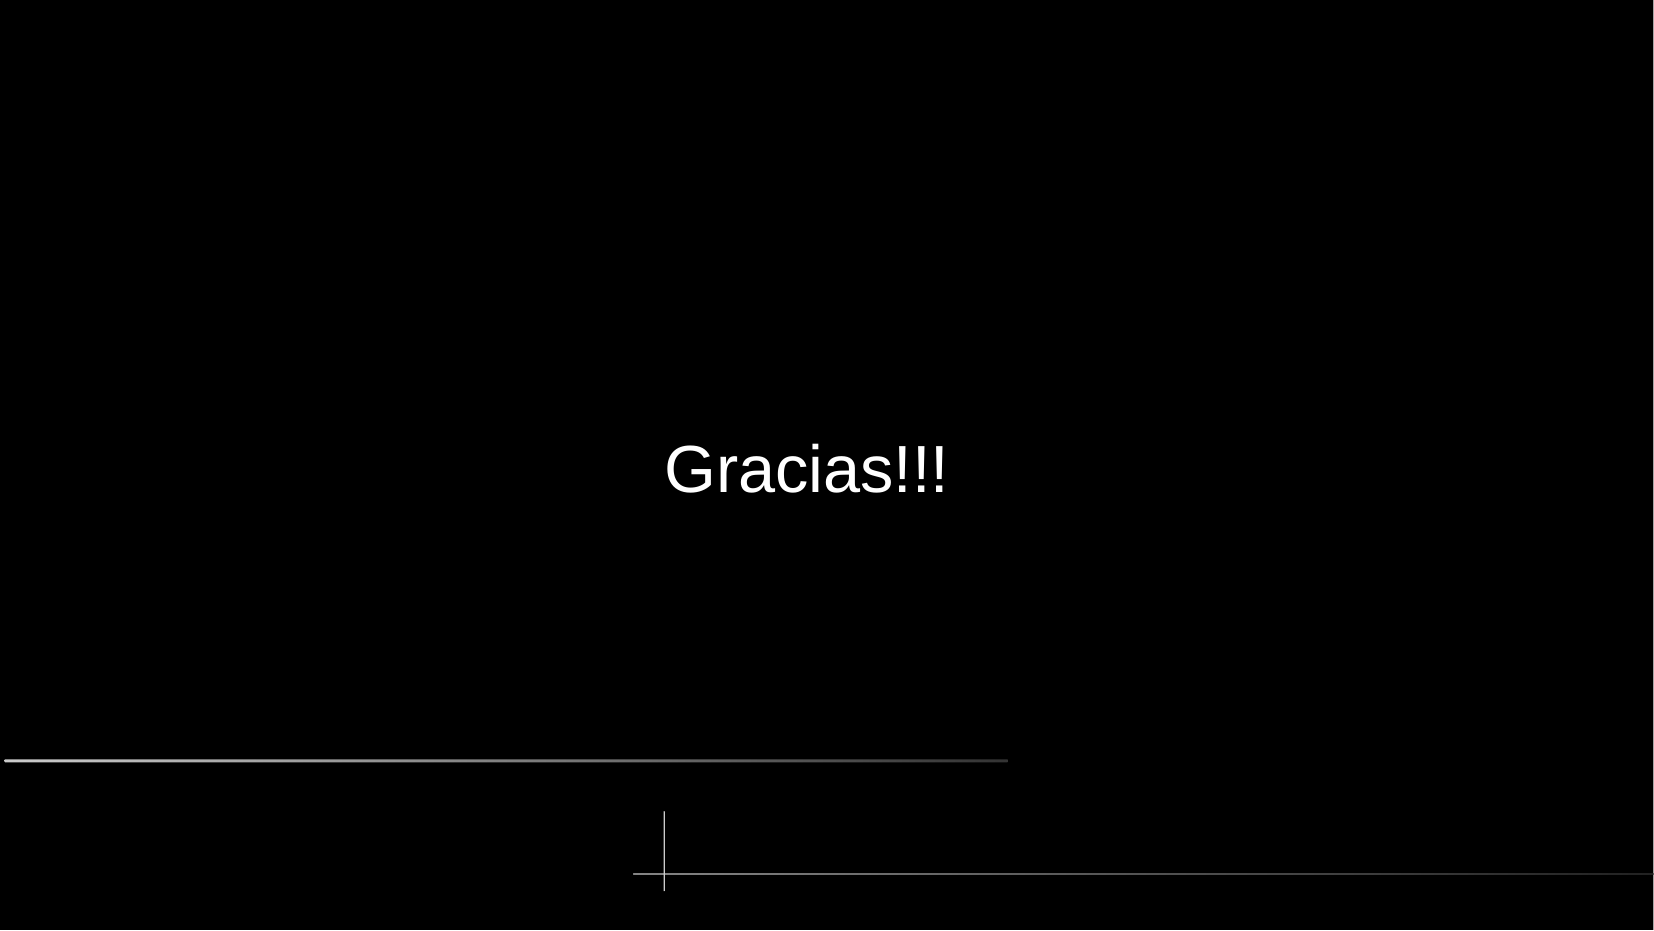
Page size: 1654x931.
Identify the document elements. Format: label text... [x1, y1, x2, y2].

subtitle Gracias!!! [68, 219, 1546, 721]
